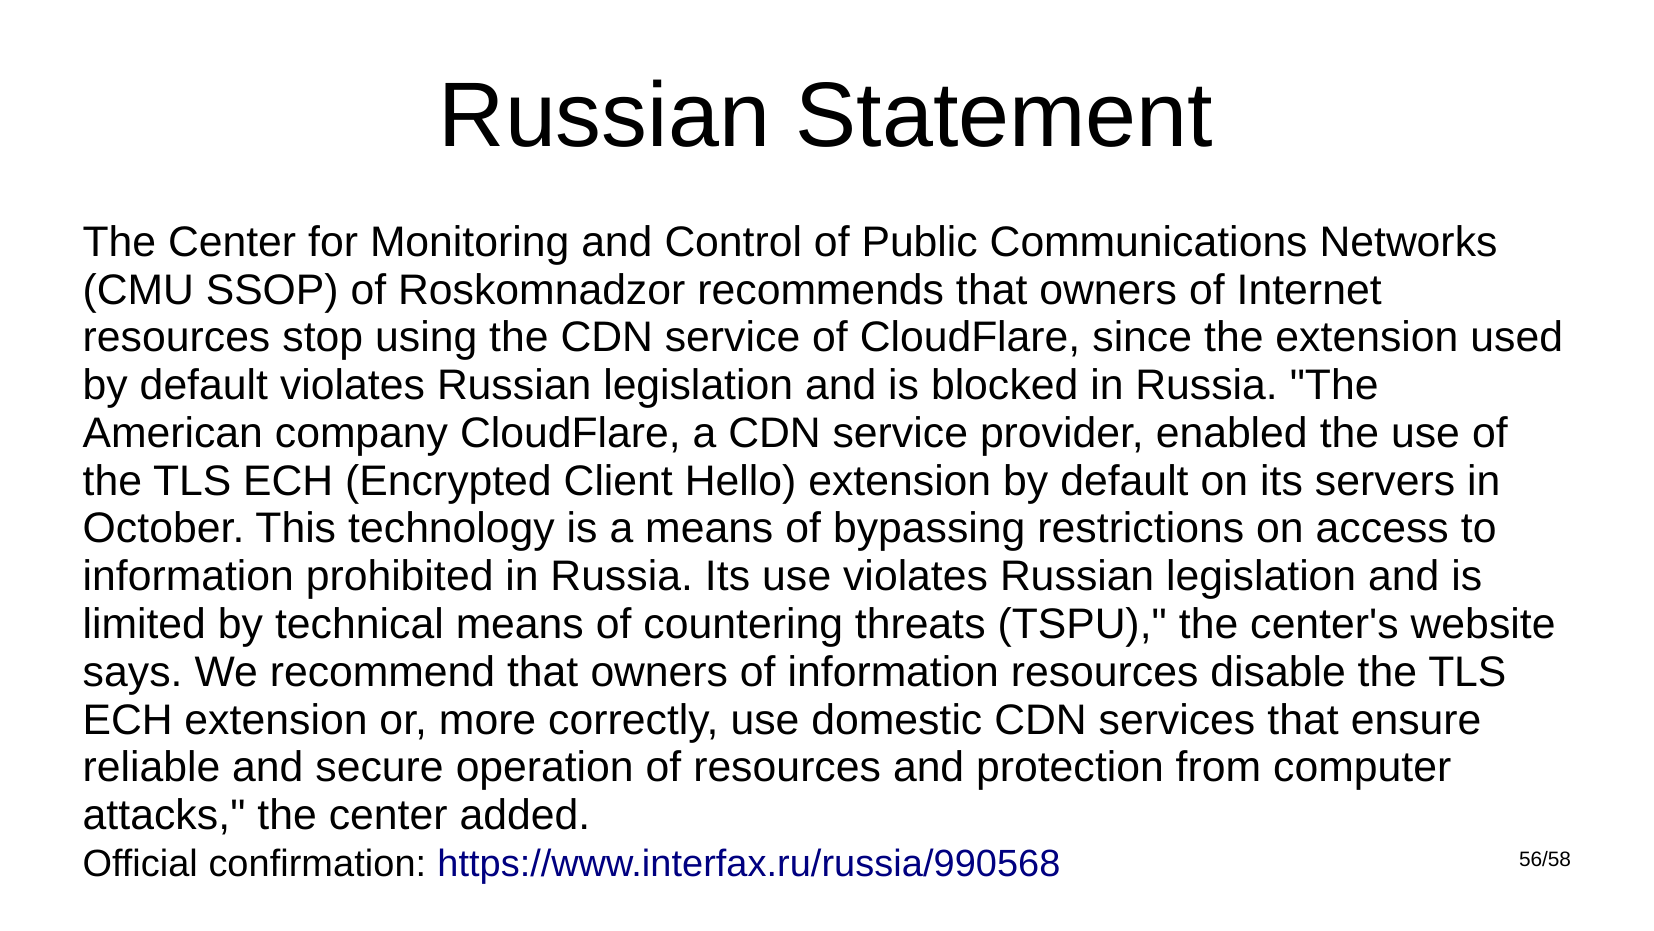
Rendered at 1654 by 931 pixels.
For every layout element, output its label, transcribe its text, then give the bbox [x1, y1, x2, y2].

list The Center for Monitoring and Control of Public Communications Networks (CMU SSOP) of Roskomnadzor recommends that owners of Internet resources stop using the CDN service of CloudFlare, since the extension used by default violates Russian legislation and is blocked in Russia. "The American company CloudFlare, a CDN service provider, enabled the use of the TLS ECH (Encrypted Client Hello) extension by default on its servers in October. This technology is a means of bypassing restrictions on access to information prohibited in Russia. Its use violates Russian legislation and is limited by technical means of countering threats (TSPU)," the center's website says. We recommend that owners of information resources disable the TLS ECH extension or, more correctly, use domestic CDN services that ensure reliable and secure operation of resources and protection from computer attacks," the center added. Official confirmation: https://www.interfax.ru/russia/990568 [82, 217, 1571, 898]
title Russian Statement [82, 37, 1571, 193]
